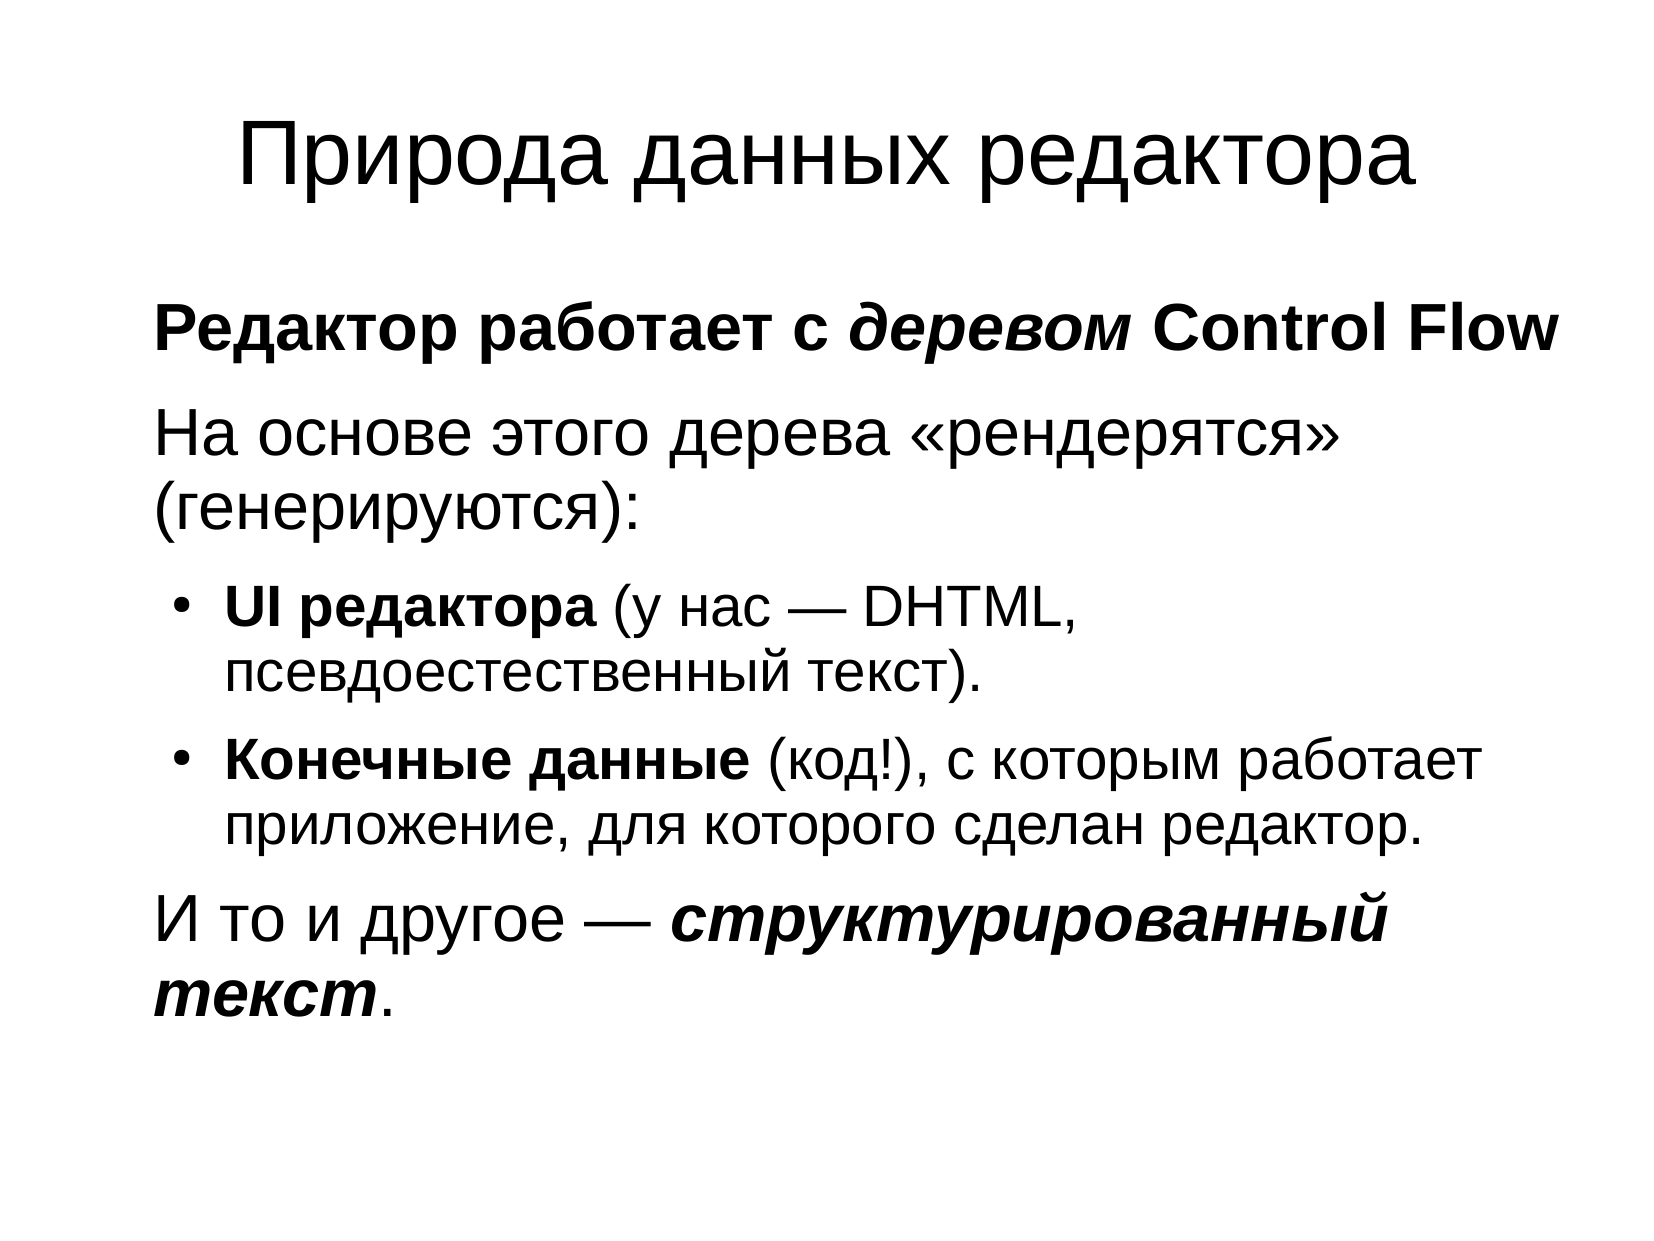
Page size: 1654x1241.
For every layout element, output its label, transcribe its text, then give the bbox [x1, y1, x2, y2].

title Природа данных редактора [82, 49, 1571, 257]
list Редактор работает с деревом Control Flow На основе этого дерева «рендерятся» (генерируются): UI редактора (у нас — DHTML, псевдоестественный текст). Конечные данные (код!), с которым работает приложение, для которого сделан редактор. И то и другое — структурированный текст. [82, 290, 1571, 1109]
